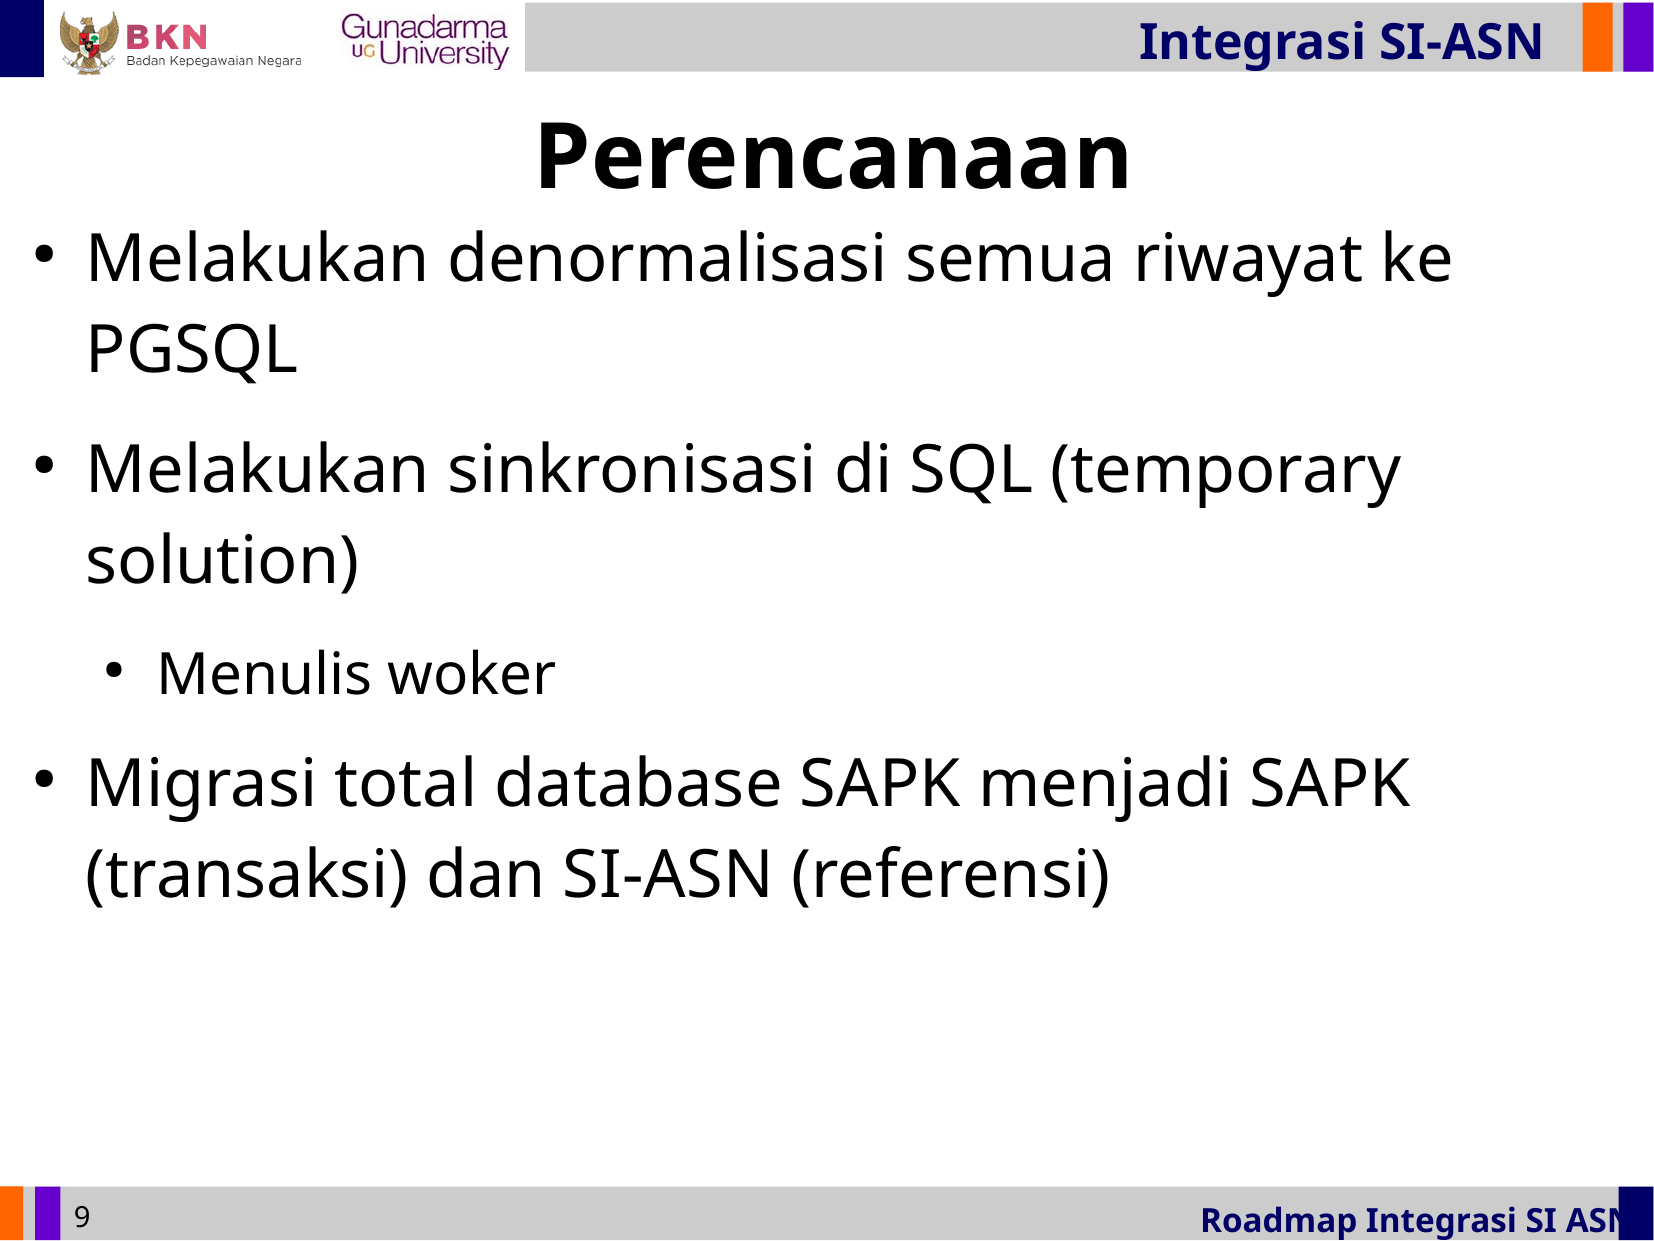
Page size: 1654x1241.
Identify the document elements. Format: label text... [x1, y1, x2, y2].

title Perencanaan [77, 90, 1591, 210]
picture [60, 11, 301, 75]
list Melakukan denormalisasi semua riwayat ke PGSQL Melakukan sinkronisasi di SQL (temporary solution) Menulis woker Migrasi total database SAPK menjadi SAPK (transaksi) dan SI-ASN (referensi) [14, 210, 1630, 1176]
picture [340, 0, 510, 70]
